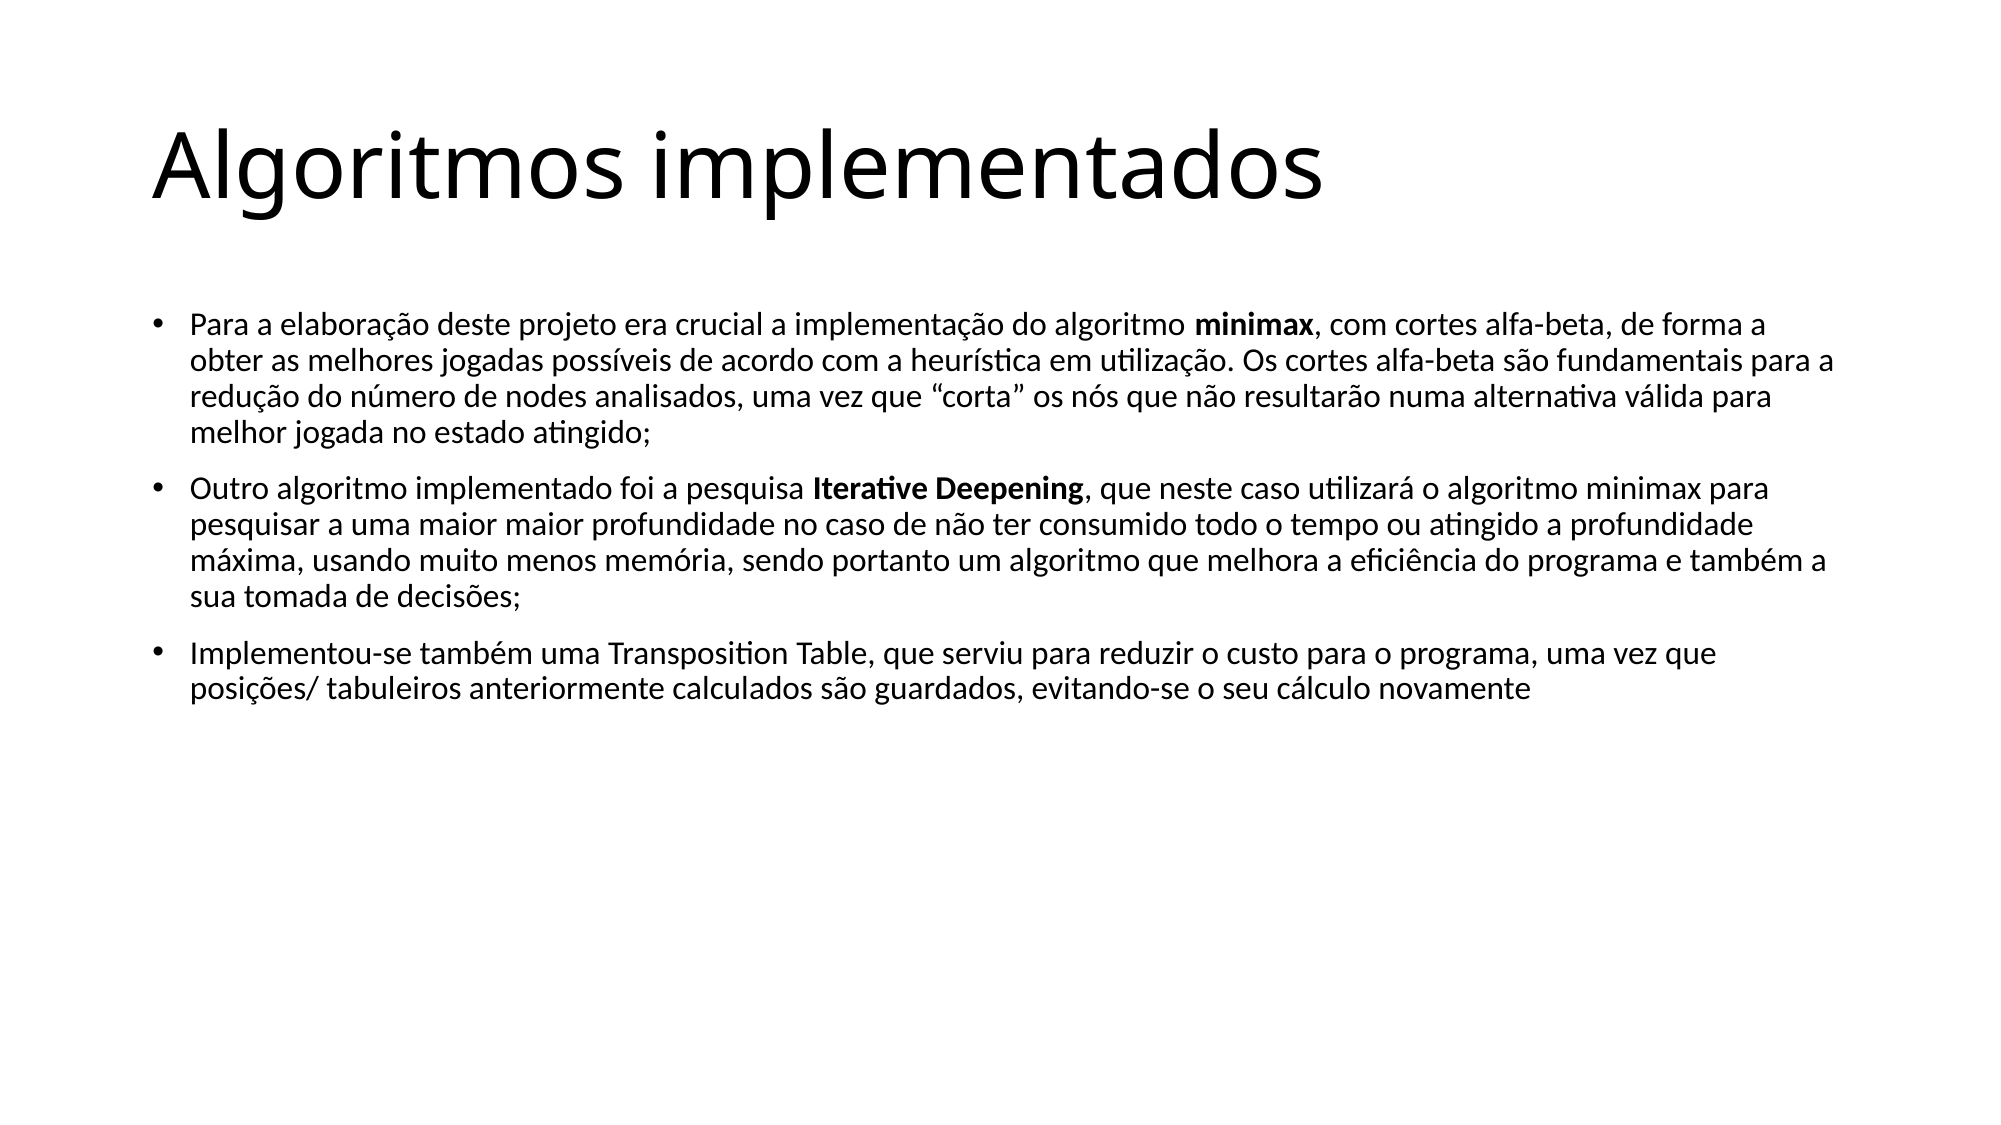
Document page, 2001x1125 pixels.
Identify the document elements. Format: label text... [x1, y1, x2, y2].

list Para a elaboração deste projeto era crucial a implementação do algoritmo minimax, com cortes alfa-beta, de forma a obter as melhores jogadas possíveis de acordo com a heurística em utilização. Os cortes alfa-beta são fundamentais para a redução do número de nodes analisados, uma vez que “corta” os nós que não resultarão numa alternativa válida para melhor jogada no estado atingido; Outro algoritmo implementado foi a pesquisa Iterative Deepening, que neste caso utilizará o algoritmo minimax para pesquisar a uma maior maior profundidade no caso de não ter consumido todo o tempo ou atingido a profundidade máxima, usando muito menos memória, sendo portanto um algoritmo que melhora a eficiência do programa e também a sua tomada de decisões; Implementou-se também uma Transposition Table, que serviu para reduzir o custo para o programa, uma vez que posições/ tabuleiros anteriormente calculados são guardados, evitando-se o seu cálculo novamente [137, 299, 1863, 1014]
title Algoritmos implementados [137, 59, 1863, 278]
